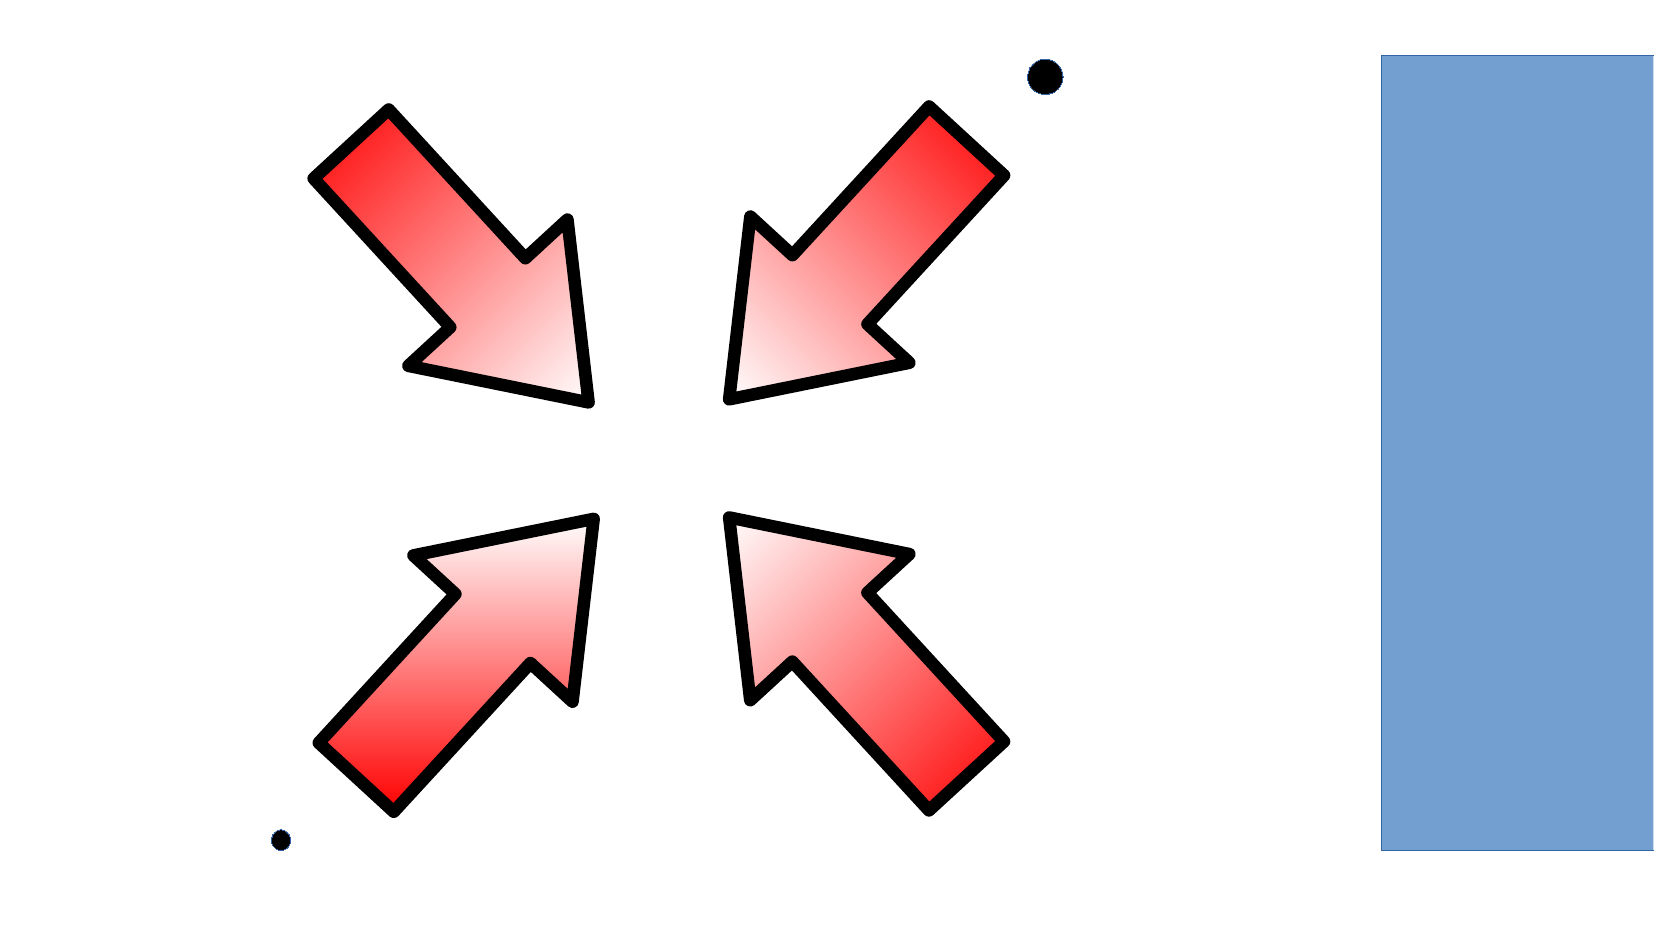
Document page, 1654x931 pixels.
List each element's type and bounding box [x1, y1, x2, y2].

text_box [729, 517, 1005, 811]
text_box [313, 109, 589, 403]
text_box [1027, 59, 1064, 95]
text_box [271, 829, 291, 851]
text_box [318, 518, 594, 812]
text_box [1381, 55, 1654, 851]
text_box [729, 106, 1005, 400]
